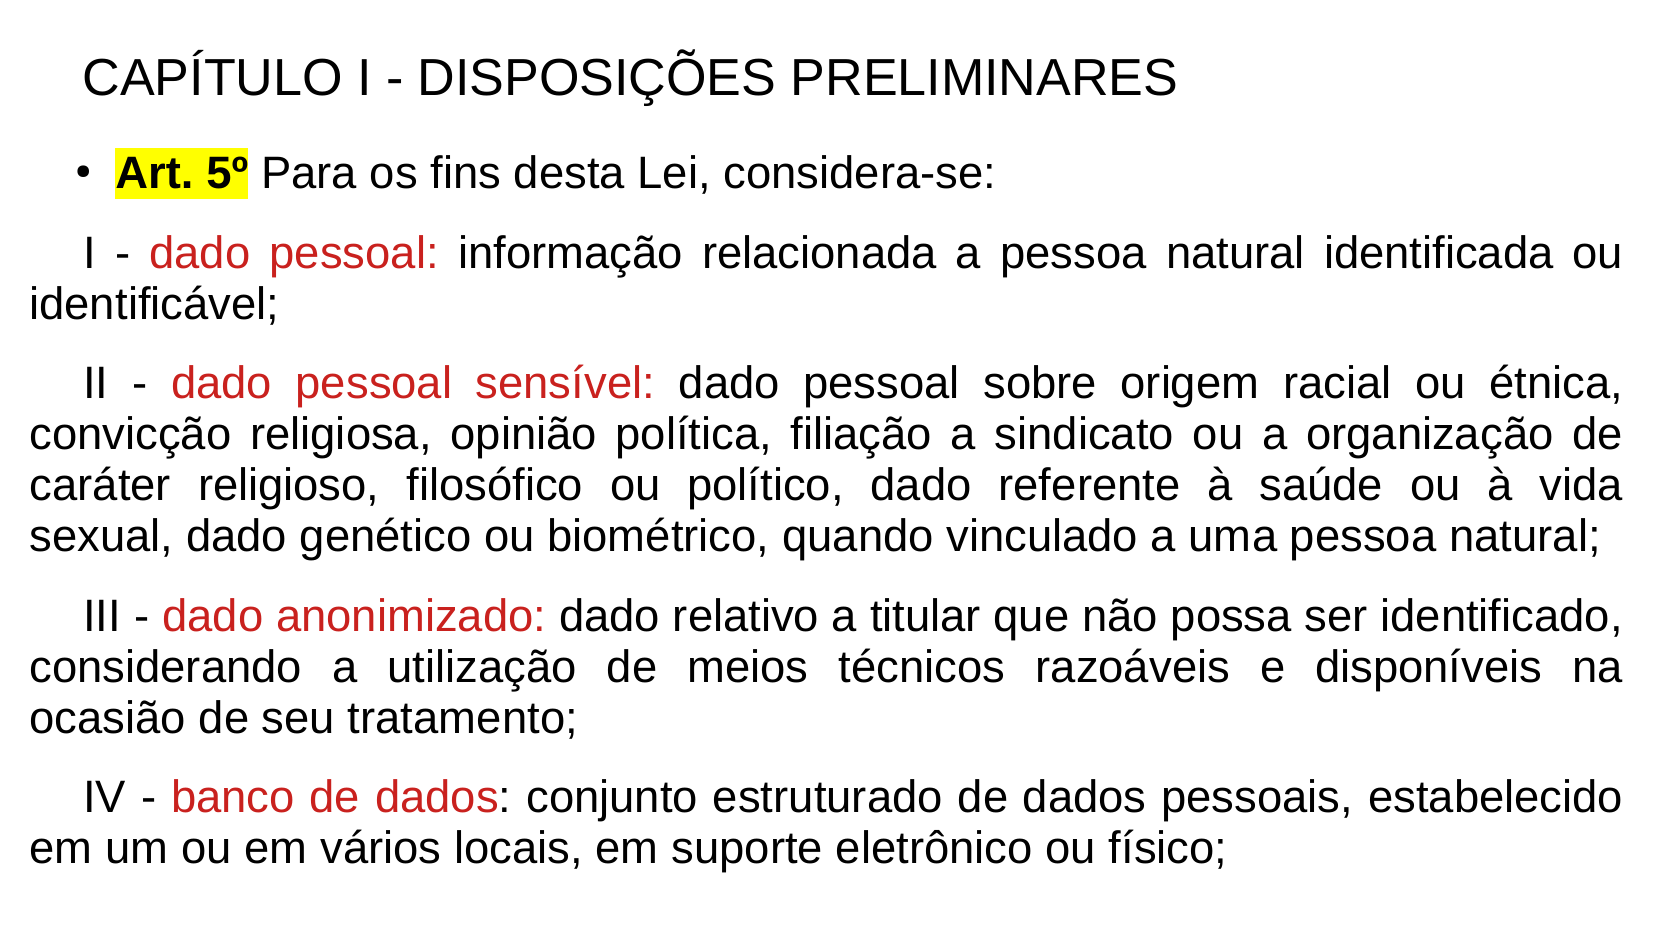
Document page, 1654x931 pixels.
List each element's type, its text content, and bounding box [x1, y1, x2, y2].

list Art. 5º Para os fins desta Lei, considera-se: I - dado pessoal: informação relacionada a pessoa natural identificada ou identificável; II - dado pessoal sensível: dado pessoal sobre origem racial ou étnica, convicção religiosa, opinião política, filiação a sindicato ou a organização de caráter religioso, filosófico ou político, dado referente à saúde ou à vida sexual, dado genético ou biométrico, quando vinculado a uma pessoa natural; III - dado anonimizado: dado relativo a titular que não possa ser identificado, considerando a utilização de meios técnicos razoáveis e disponíveis na ocasião de seu tratamento; IV - banco de dados: conjunto estruturado de dados pessoais, estabelecido em um ou em vários locais, em suporte eletrônico ou físico; [29, 147, 1625, 886]
title CAPÍTULO I - DISPOSIÇÕES PRELIMINARES [82, 37, 1571, 119]
